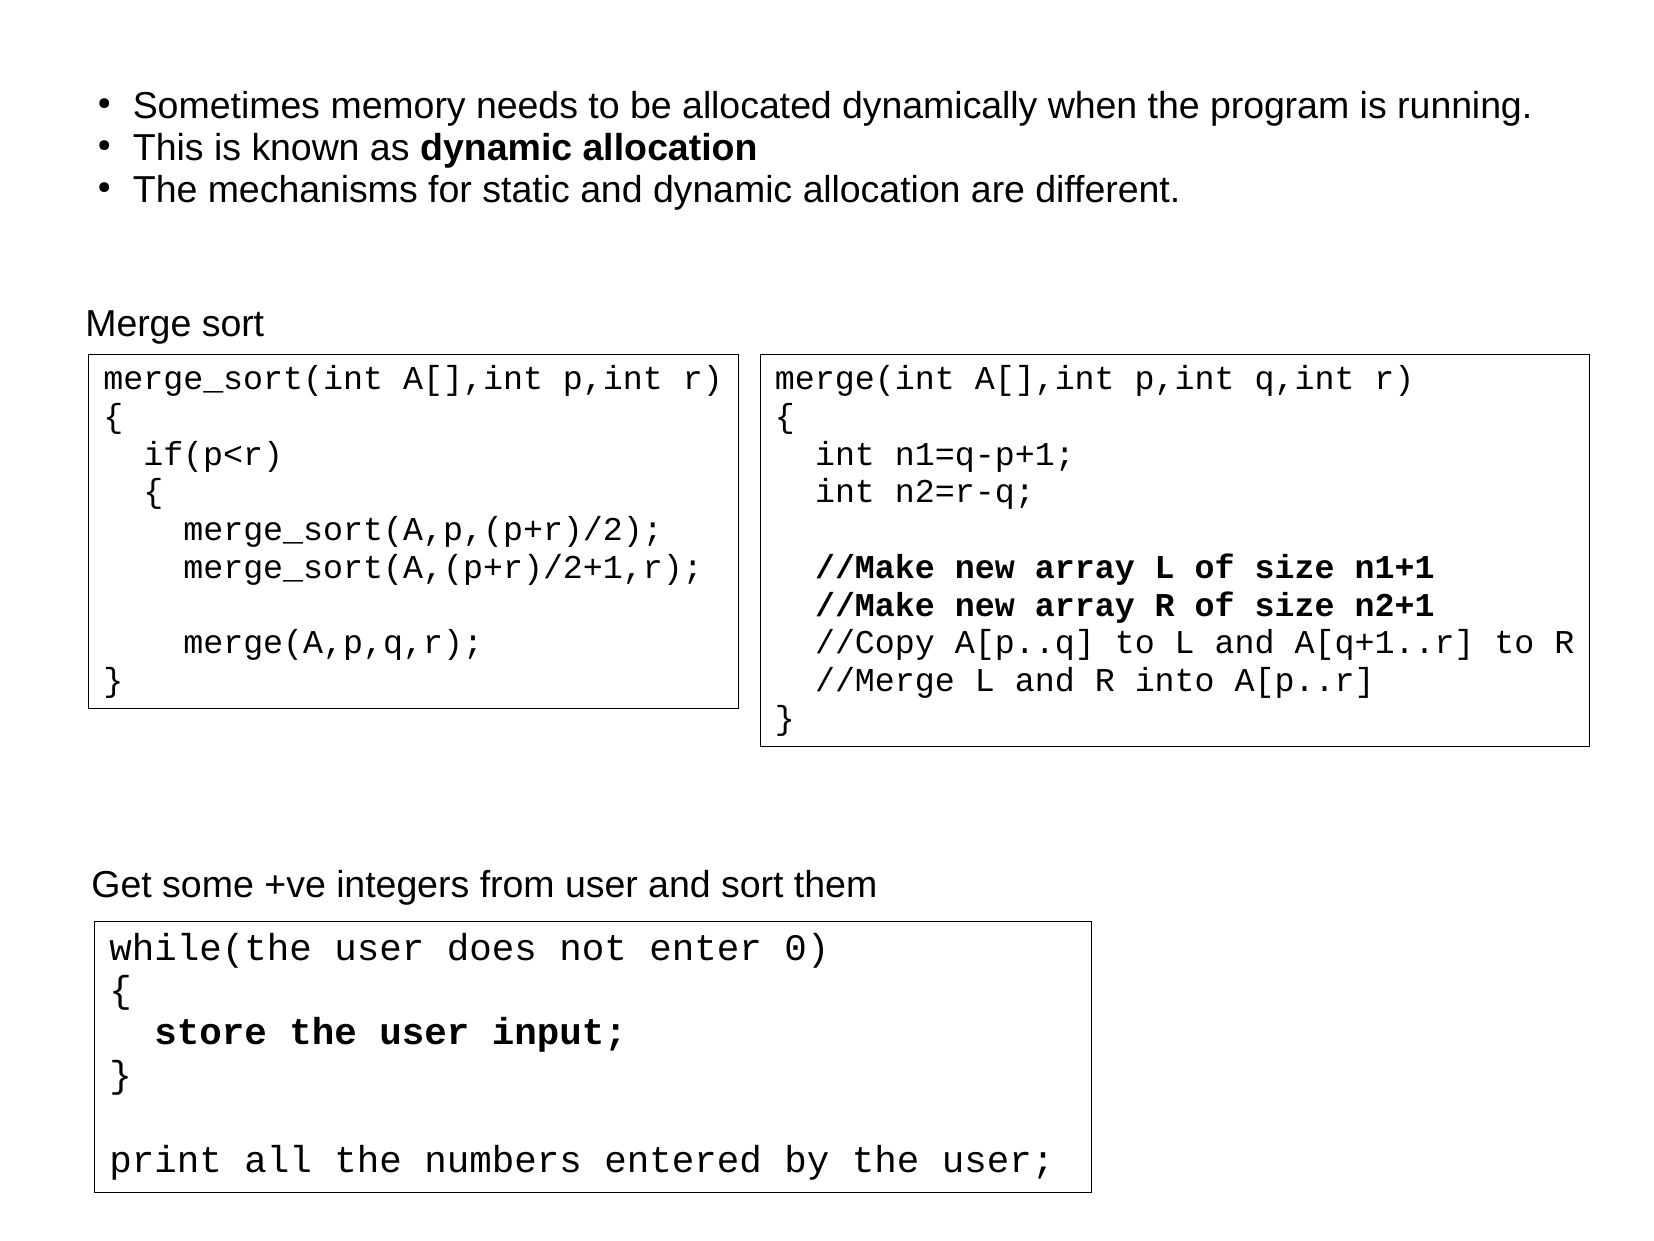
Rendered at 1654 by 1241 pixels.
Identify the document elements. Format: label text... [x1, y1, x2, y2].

text_box Merge sort [70, 295, 280, 353]
text_box while(the user does not enter 0) { store the user input; } print all the numbers entered by the user; [94, 921, 1092, 1193]
text_box merge(int A[],int p,int q,int r) { int n1=q-p+1; int n2=r-q; //Make new array L of size n1+1 //Make new array R of size n2+1 //Copy A[p..q] to L and A[q+1..r] to R //Merge L and R into A[p..r] } [760, 354, 1590, 747]
text_box Sometimes memory needs to be allocated dynamically when the program is running. This is known as dynamic allocation The mechanisms for static and dynamic allocation are different. [82, 76, 1548, 218]
text_box merge_sort(int A[],int p,int r) { if(p<r) { merge_sort(A,p,(p+r)/2); merge_sort(A,(p+r)/2+1,r); merge(A,p,q,r); } [88, 354, 739, 709]
text_box Get some +ve integers from user and sort them [76, 856, 893, 914]
